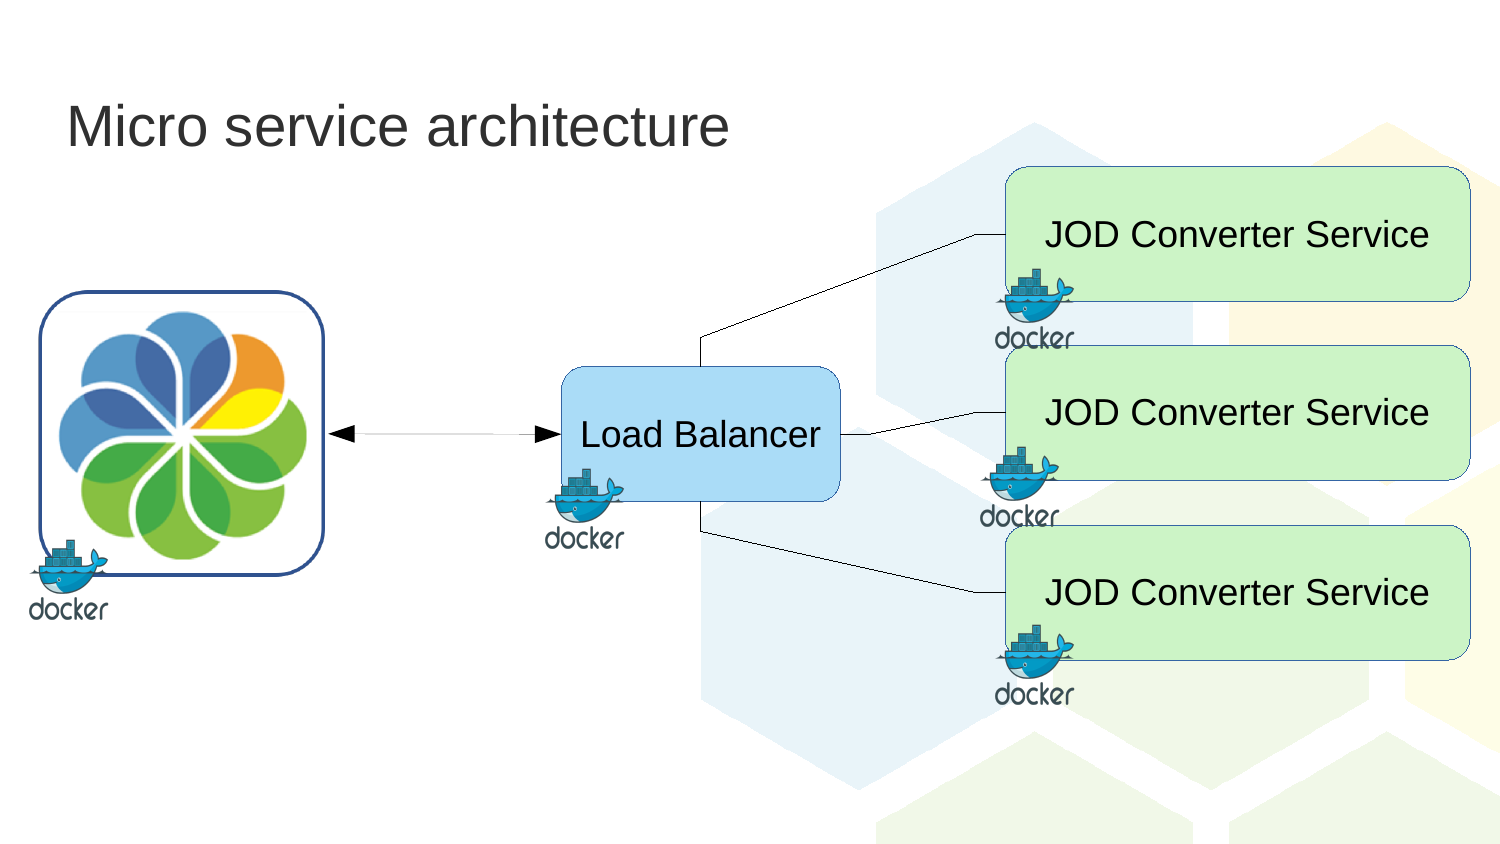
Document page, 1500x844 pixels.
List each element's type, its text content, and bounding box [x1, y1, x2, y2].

picture [0, 0, 1500, 844]
text_box Load Balancer [561, 366, 841, 502]
title Micro service architecture [51, 72, 1449, 167]
text_box JOD Converter Service [1005, 525, 1471, 661]
text_box JOD Converter Service [1005, 166, 1471, 302]
text_box JOD Converter Service [1005, 345, 1471, 481]
